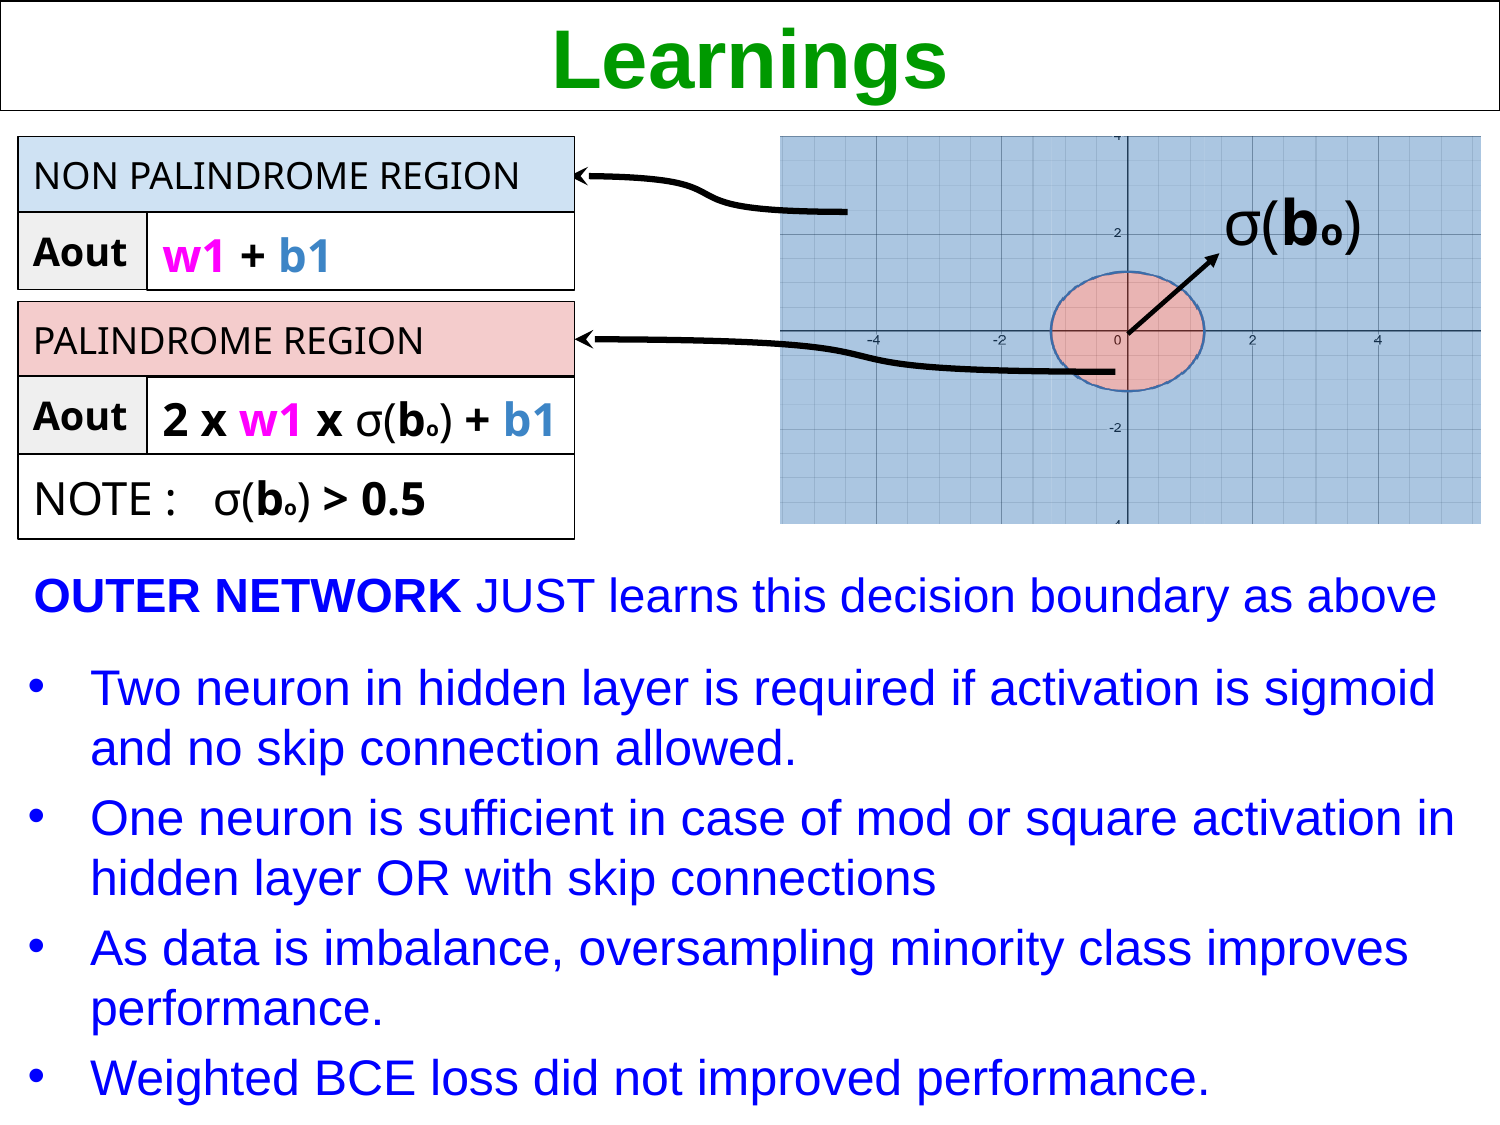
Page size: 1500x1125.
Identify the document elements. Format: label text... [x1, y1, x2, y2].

text_box NON PALINDROME REGION [17, 136, 575, 211]
picture [780, 136, 1481, 524]
text_box 2 x w1 x σ(bo) + b1 [147, 375, 575, 454]
text_box Aout [17, 375, 147, 454]
text_box σ(bo) [1208, 167, 1410, 260]
list Two neuron in hidden layer is required if activation is sigmoid and no skip connection allowed. One neuron is sufficient in case of mod or square activation in hidden layer OR with skip connections As data is imbalance, oversampling minority class improves performance. Weighted BCE loss did not improved performance. [0, 648, 1500, 1125]
title Learnings [0, 0, 1500, 111]
text_box OUTER NETWORK JUST learns this decision boundary as above [18, 549, 1482, 638]
text_box w1 + b1 [147, 211, 575, 291]
text_box NOTE : σ(bo) > 0.5 [17, 454, 575, 540]
text_box PALINDROME REGION [17, 301, 575, 375]
text_box Aout [17, 211, 147, 290]
